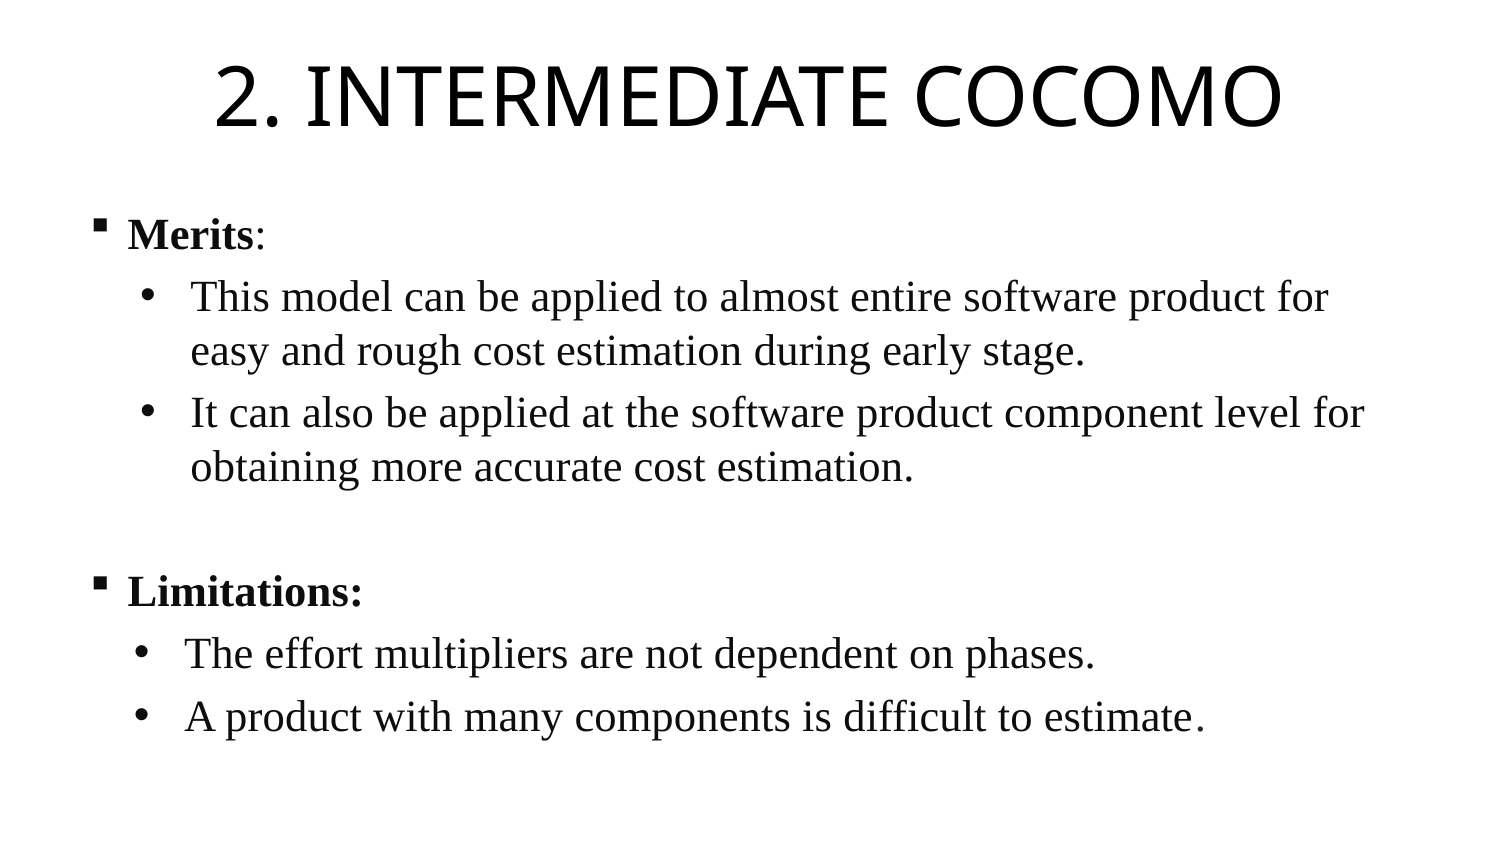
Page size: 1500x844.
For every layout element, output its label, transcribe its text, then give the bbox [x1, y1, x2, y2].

title 2. Intermediate COCOMO [75, 23, 1425, 164]
list Merits: This model can be applied to almost entire software product for easy and rough cost estimation during early stage. It can also be applied at the software product component level for obtaining more accurate cost estimation. Limitations: The effort multipliers are not dependent on phases. A product with many components is difficult to estimate. [75, 196, 1425, 754]
